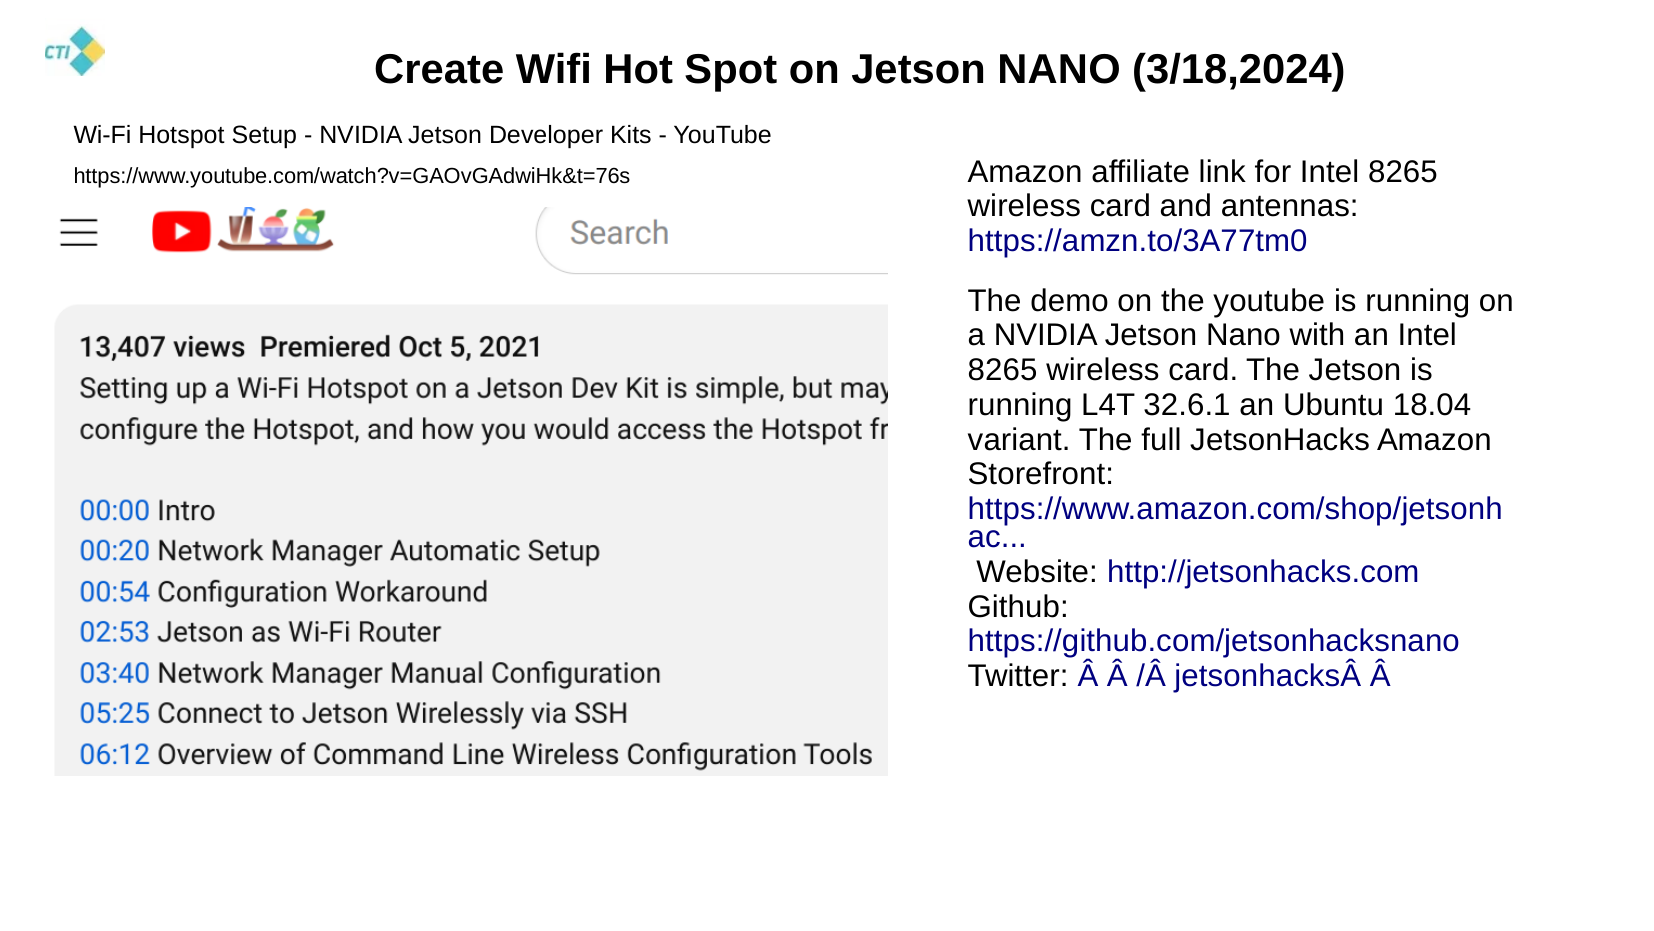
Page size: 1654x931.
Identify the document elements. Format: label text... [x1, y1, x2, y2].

text_box https://www.youtube.com/watch?v=GAOvGAdwiHk&t=76s [58, 156, 647, 207]
title Create Wifi Hot Spot on Jetson NANO (3/18,2024) [127, 0, 1616, 147]
text_box Amazon affiliate link for Intel 8265 wireless card and antennas: https://amzn.to/3A77tm0 The demo on the youtube is running on a NVIDIA Jetson Nano with an Intel 8265 wireless card. The Jetson is running L4T 32.6.1 an Ubuntu 18.04 variant. The full JetsonHacks Amazon Storefront: https://www.amazon.com/shop/jetsonhac... Website: http://jetsonhacks.com Github: https://github.com/jetsonhacksnano Twitter: Â Â /Â jetsonhacksÂ Â [952, 146, 1536, 673]
text_box Wi-Fi Hotspot Setup - NVIDIA Jetson Developer Kits - YouTube [58, 113, 848, 157]
picture [45, 18, 105, 76]
picture [48, 207, 888, 776]
